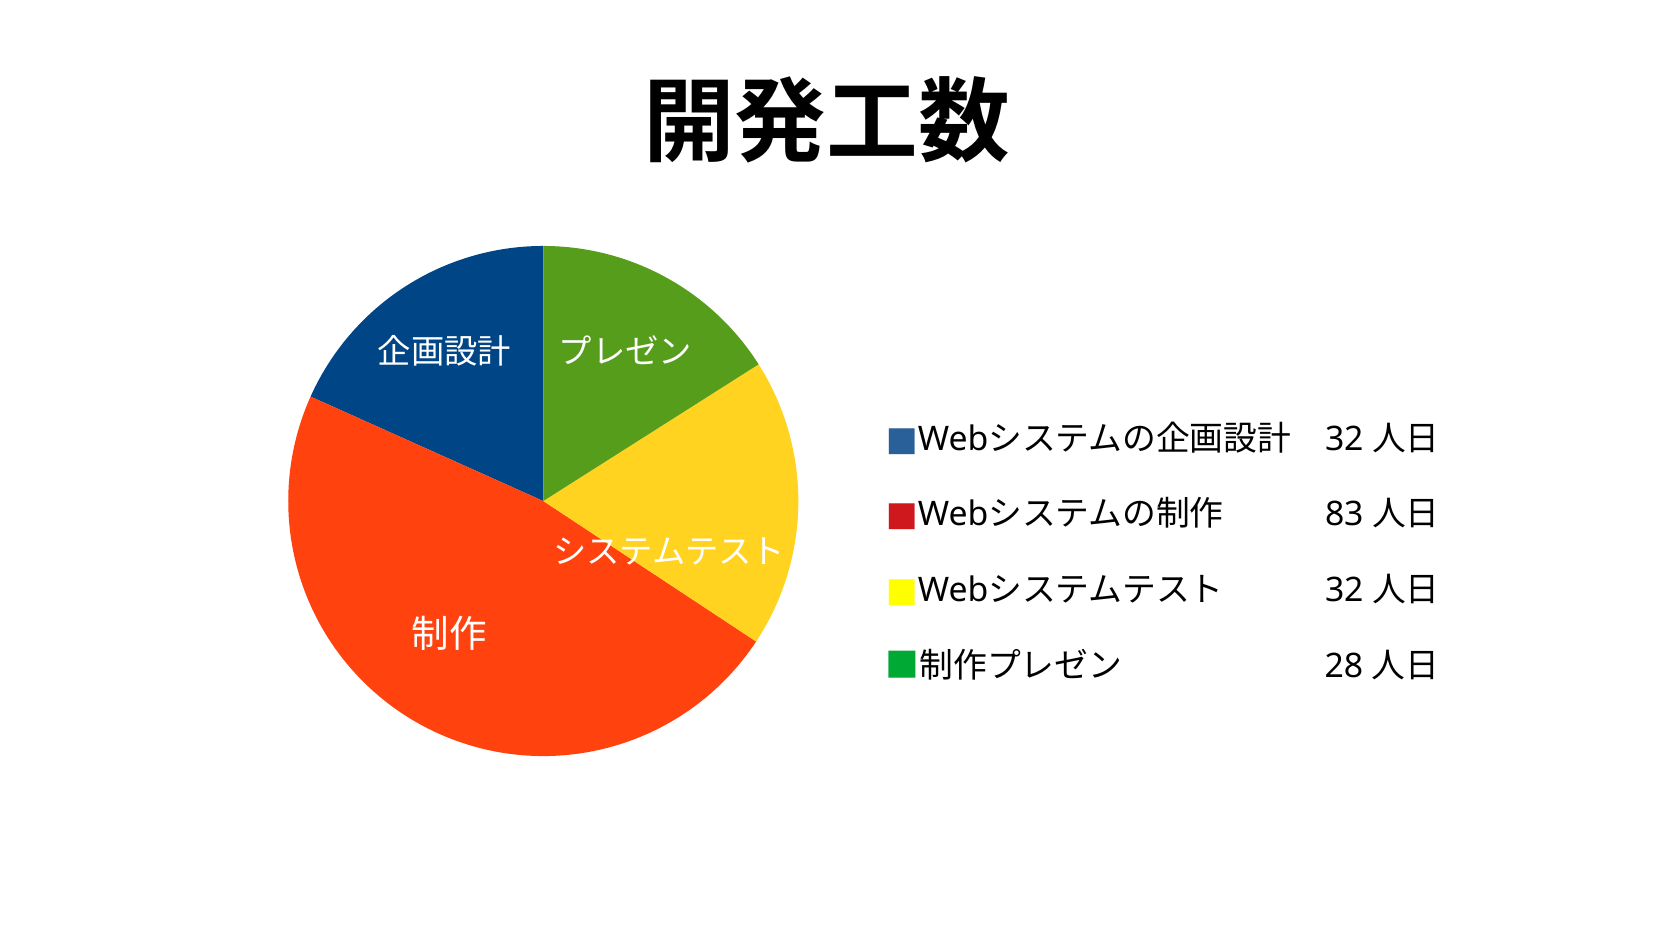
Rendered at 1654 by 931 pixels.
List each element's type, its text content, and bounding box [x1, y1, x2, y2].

chart [70, 235, 1016, 767]
title 開発工数 [82, 37, 1571, 193]
list 企画設計 プレゼン システムテスト 制作 [377, 324, 804, 727]
list ■Webシステムの企画設計 32 人日 ■Webシステムの制作 83 人日 ■Webシステムテスト 32 人日 ■制作プレゼン 28 人日 [885, 223, 1571, 691]
